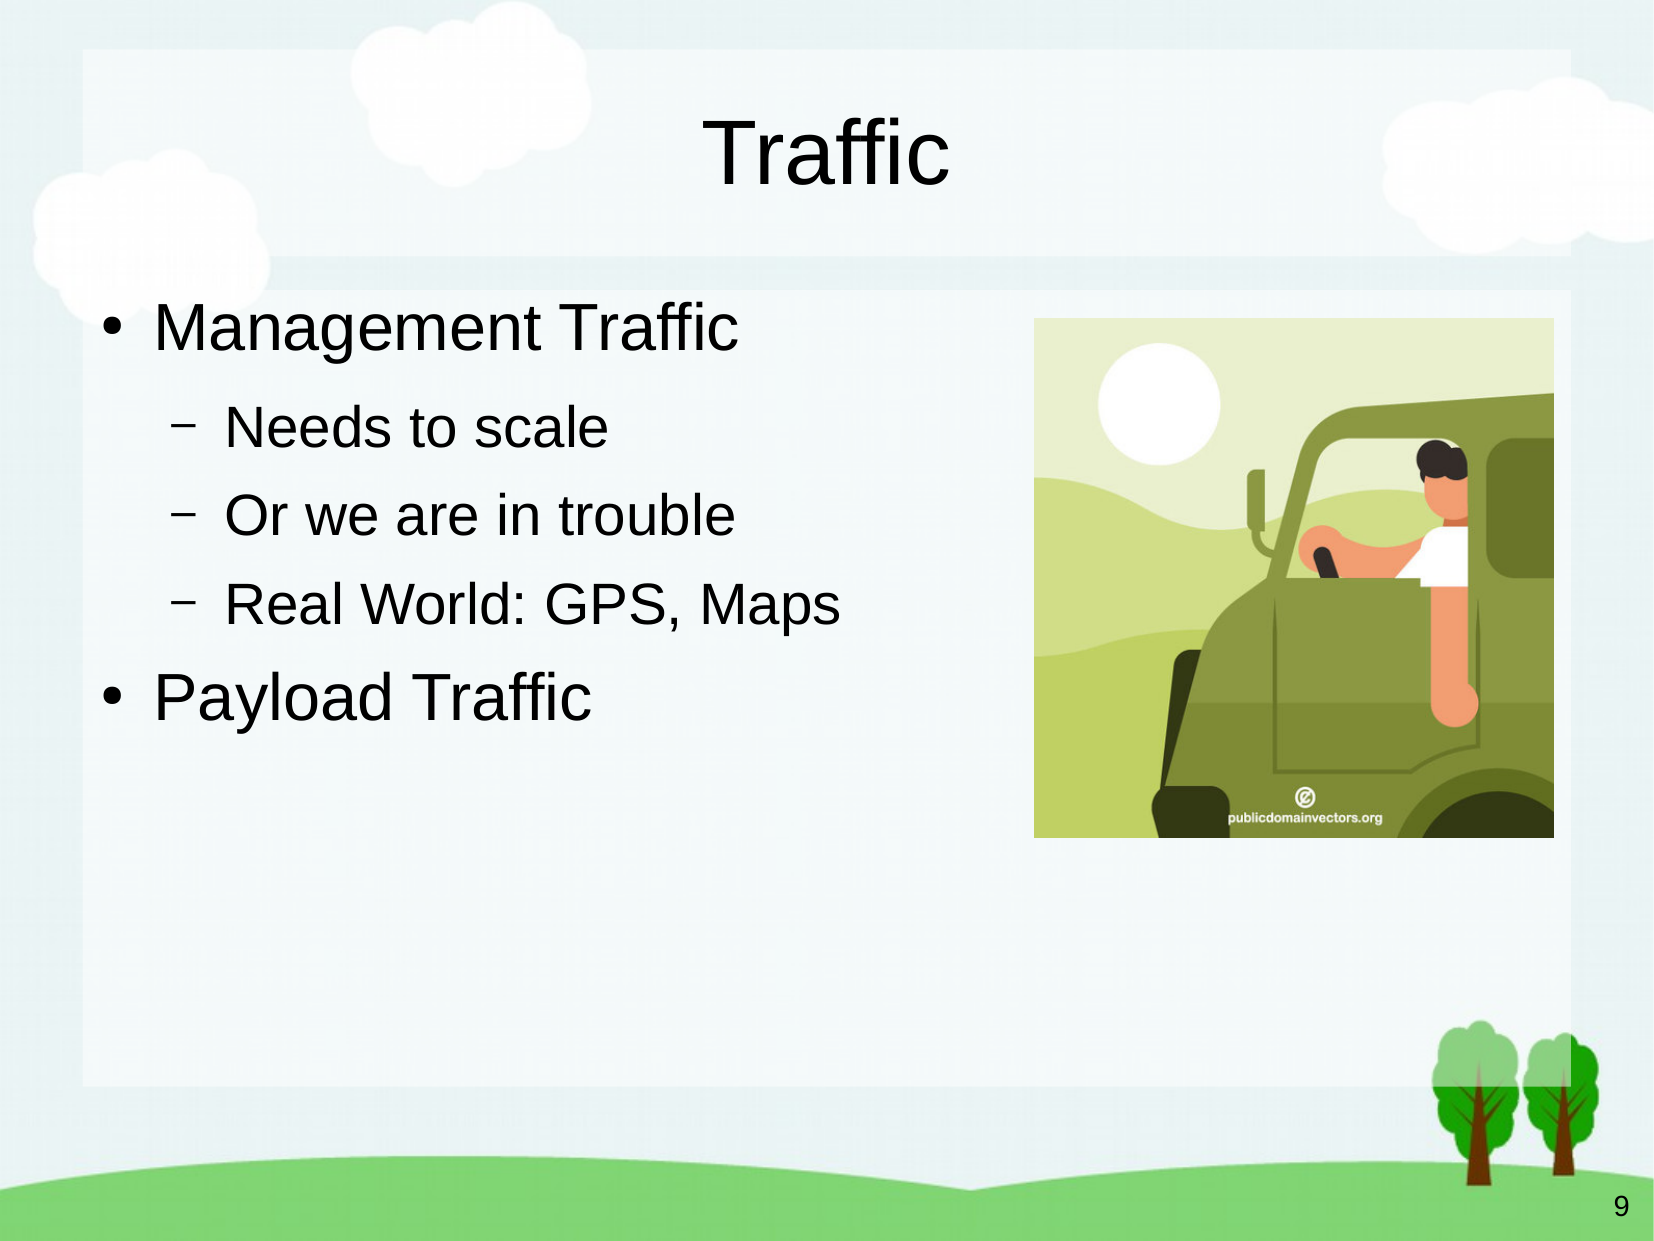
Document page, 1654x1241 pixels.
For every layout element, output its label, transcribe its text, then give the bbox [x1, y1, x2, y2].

picture [0, 0, 1654, 1241]
title Traffic [82, 49, 1571, 257]
list Management Traffic Needs to scale Or we are in trouble Real World: GPS, Maps Payload Traffic [82, 290, 1571, 1087]
